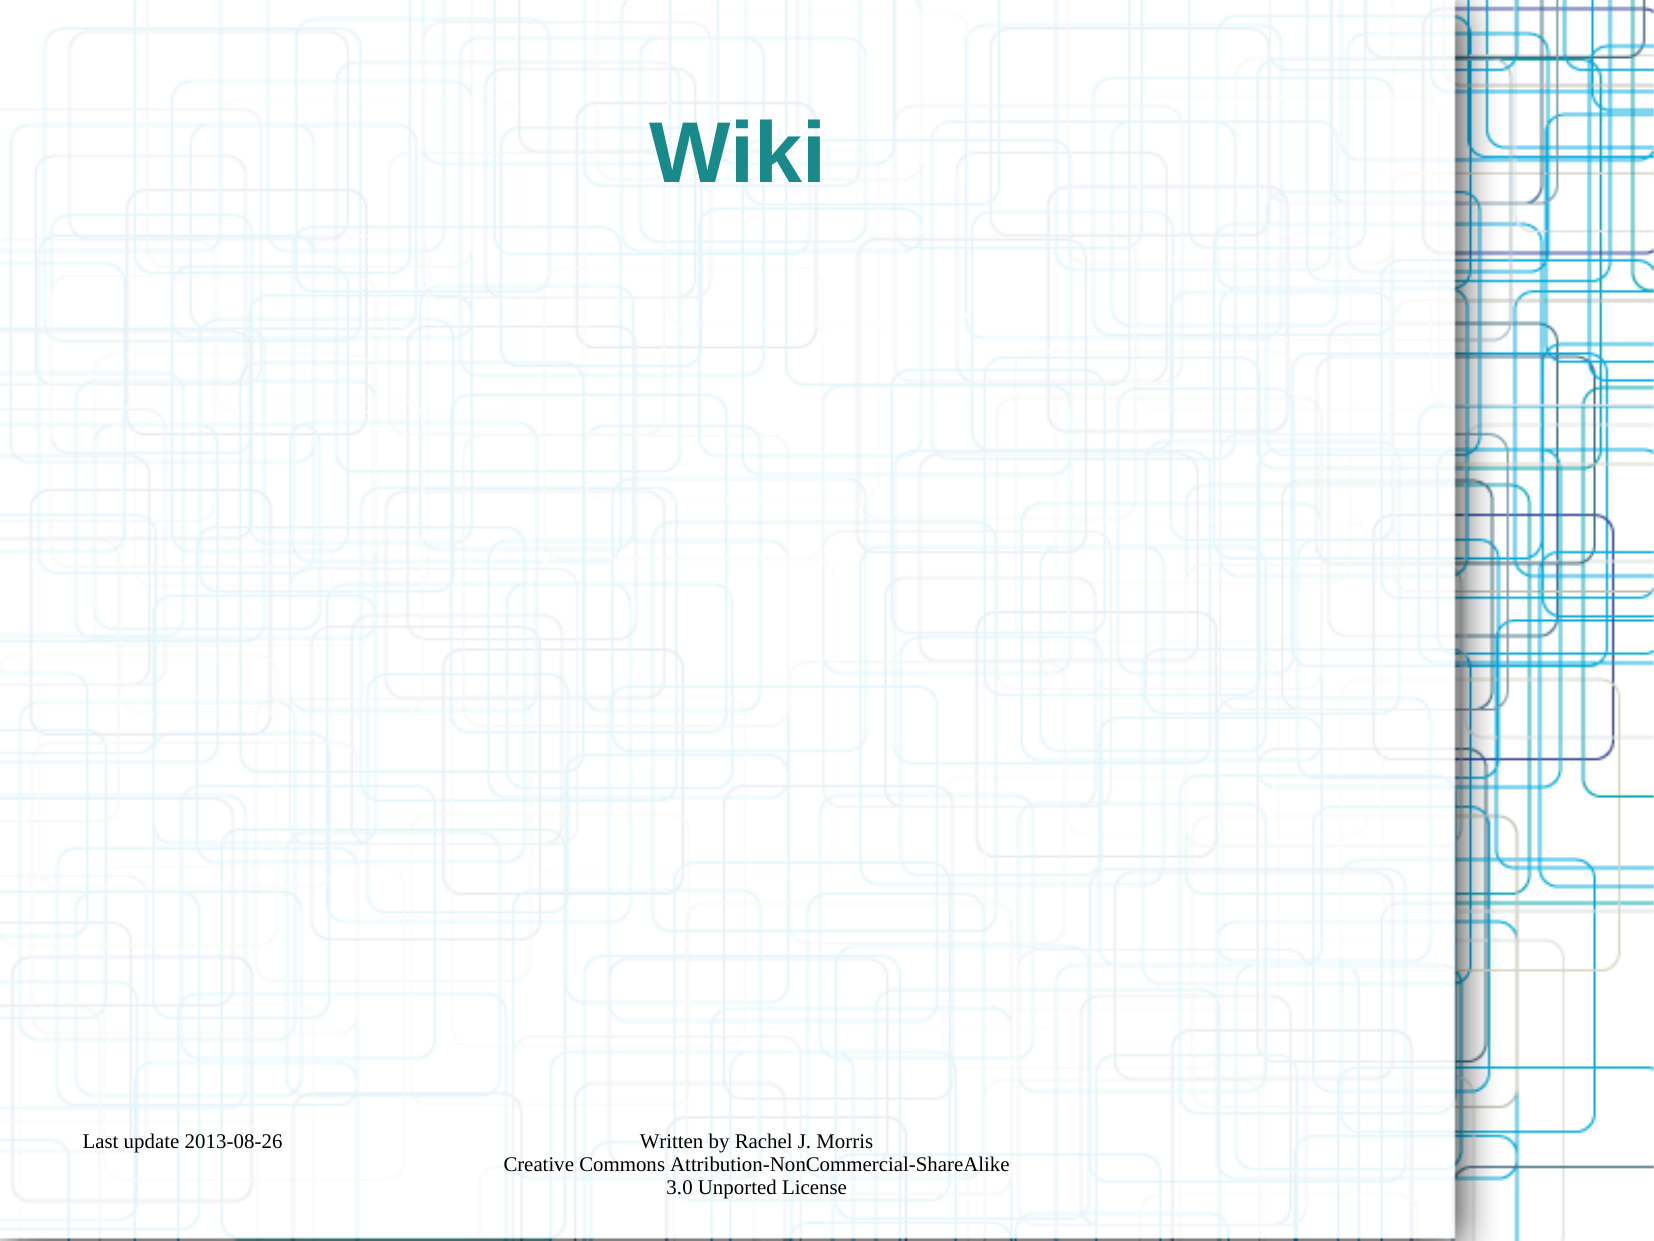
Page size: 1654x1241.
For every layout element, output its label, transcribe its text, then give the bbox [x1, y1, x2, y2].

picture [0, 0, 1654, 1241]
title Wiki [59, 49, 1418, 257]
